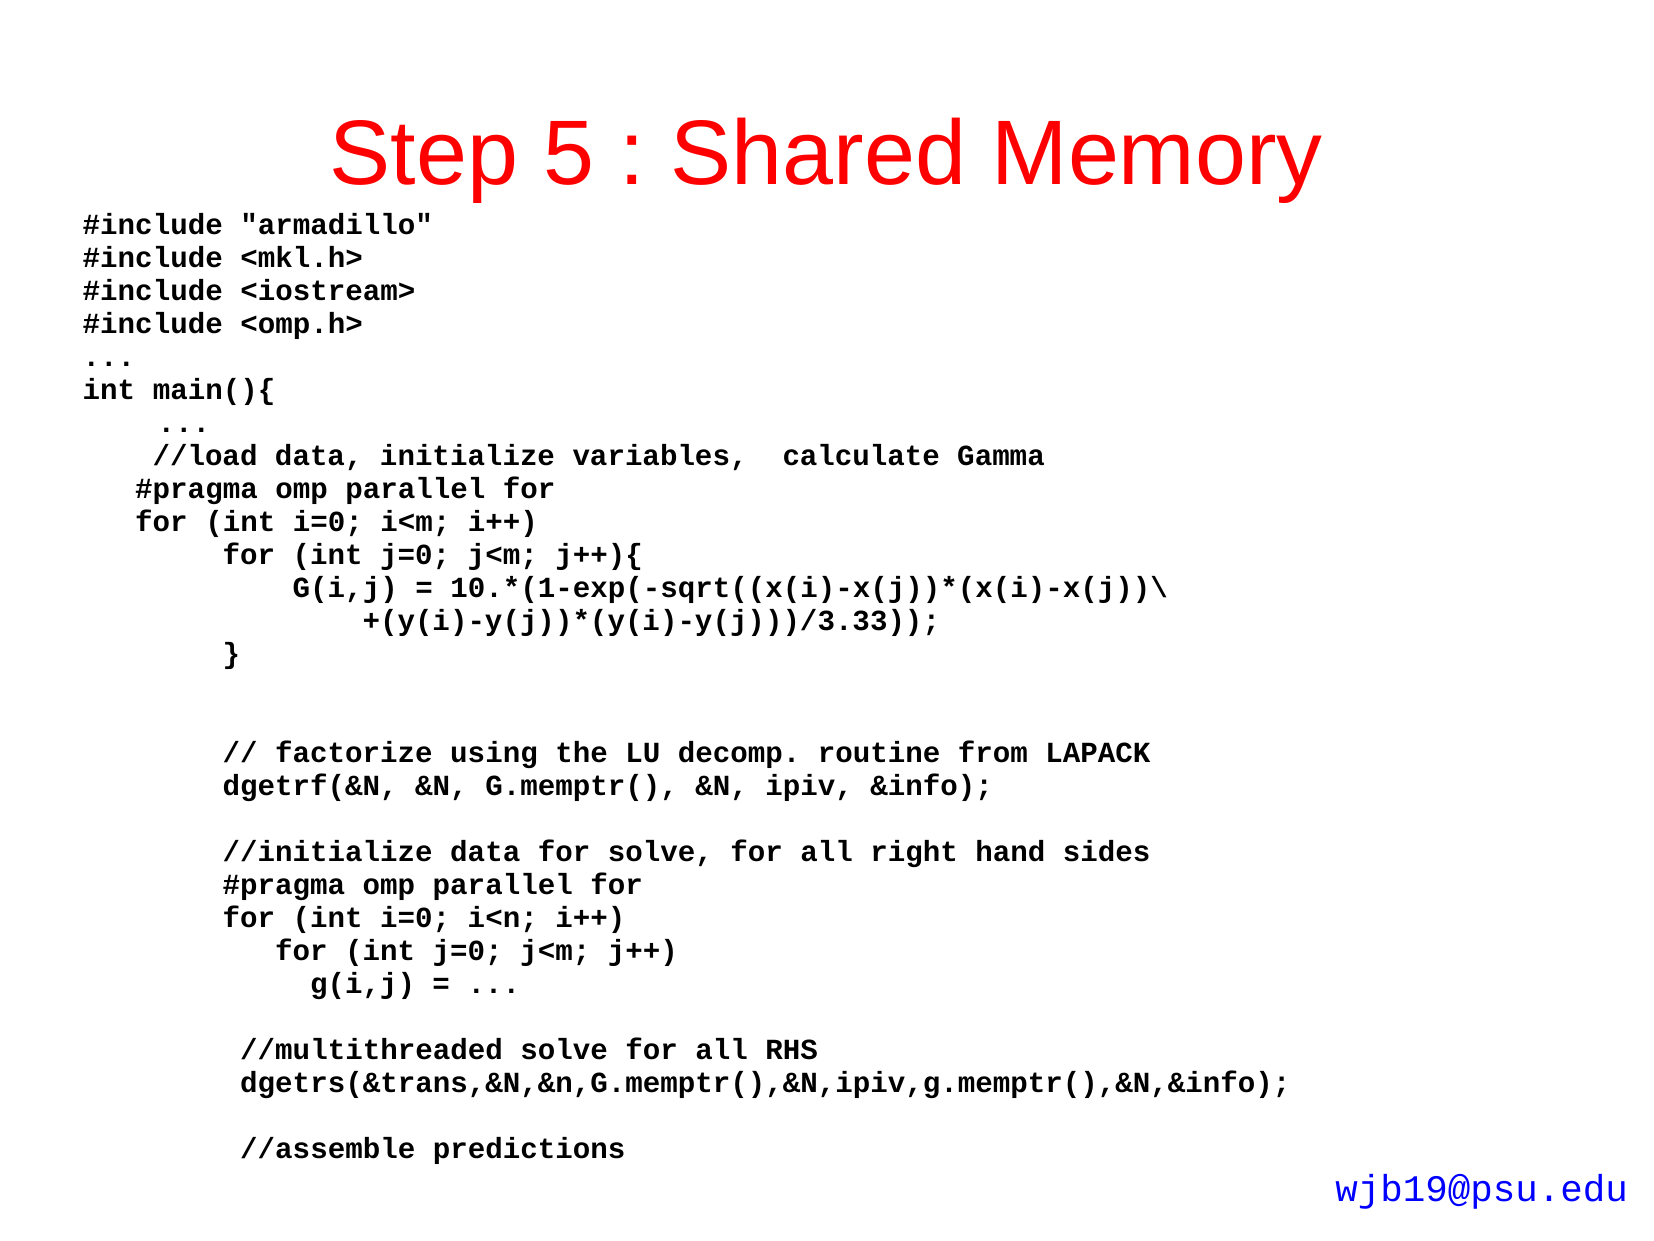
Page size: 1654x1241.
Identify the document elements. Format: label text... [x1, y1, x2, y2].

list #include "armadillo" #include <mkl.h> #include <iostream> #include <omp.h> ... int main(){ ... //load data, initialize variables, calculate Gamma #pragma omp parallel for for (int i=0; i<m; i++) for (int j=0; j<m; j++){ G(i,j) = 10.*(1-exp(-sqrt((x(i)-x(j))*(x(i)-x(j))\ +(y(i)-y(j))*(y(i)-y(j)))/3.33)); } // factorize using the LU decomp. routine from LAPACK dgetrf(&N, &N, G.memptr(), &N, ipiv, &info); //initialize data for solve, for all right hand sides #pragma omp parallel for for (int i=0; i<n; i++) for (int j=0; j<m; j++) g(i,j) = ... //multithreaded solve for all RHS dgetrs(&trans,&N,&n,G.memptr(),&N,ipiv,g.memptr(),&N,&info); //assemble predictions [82, 210, 1621, 1216]
title Step 5 : Shared Memory [82, 49, 1571, 210]
text_box wjb19@psu.edu [1320, 1162, 1643, 1220]
